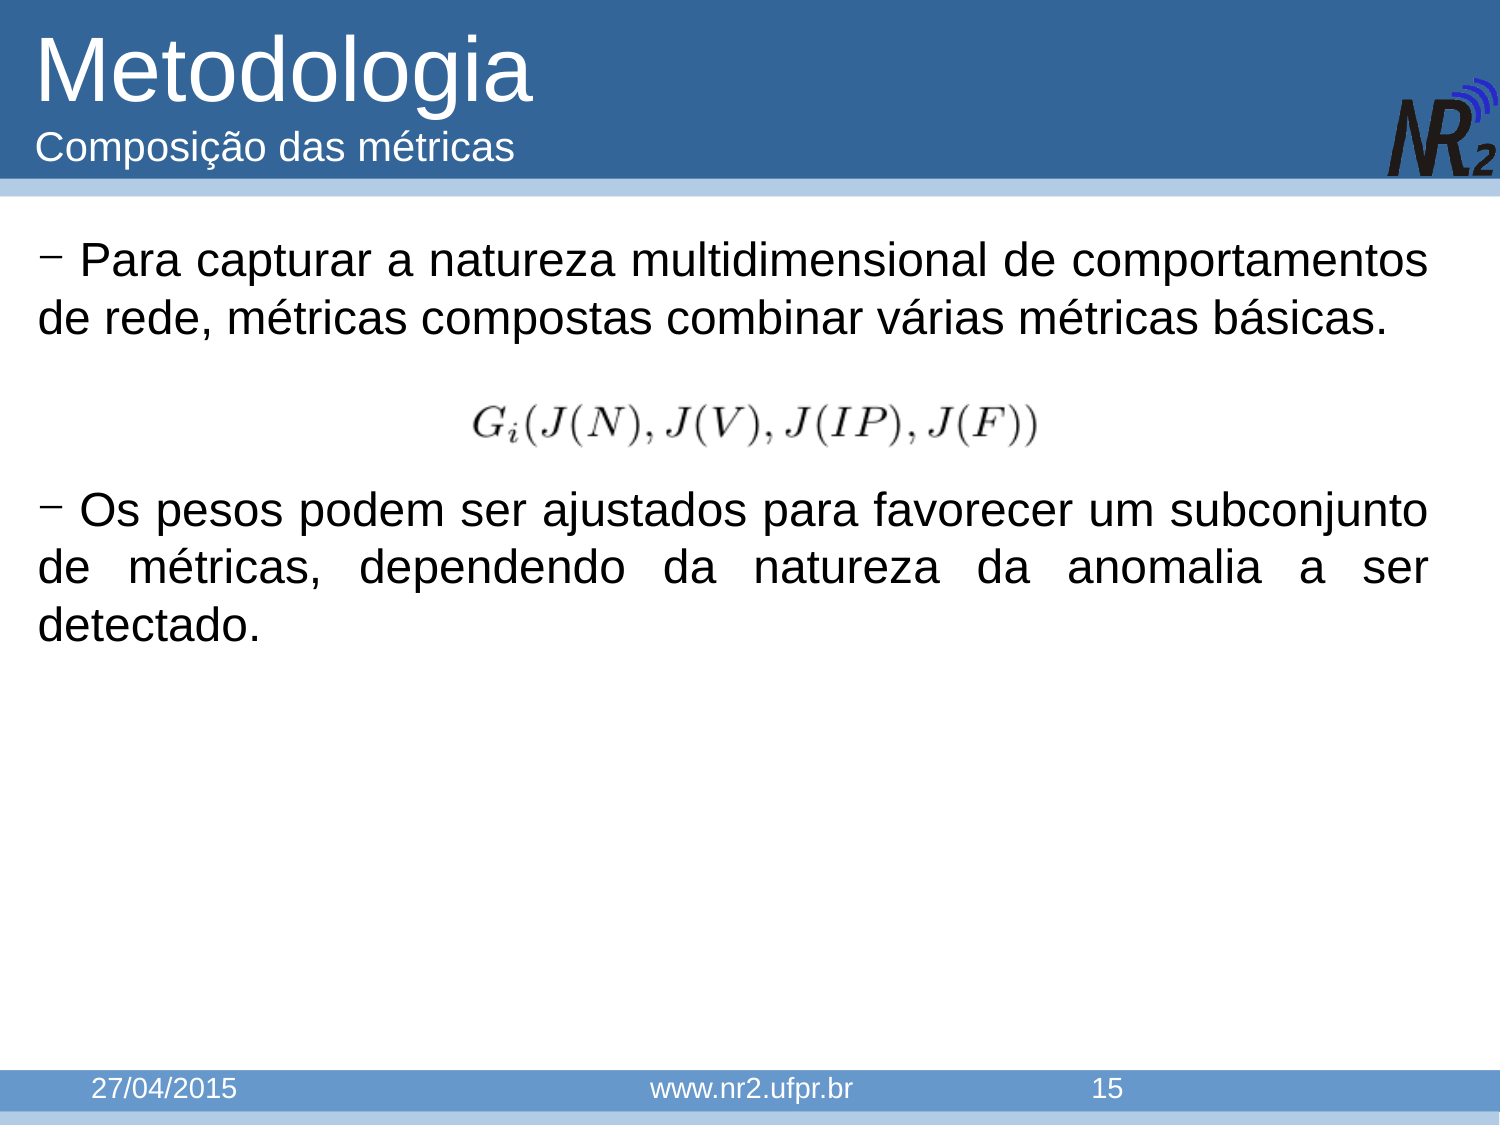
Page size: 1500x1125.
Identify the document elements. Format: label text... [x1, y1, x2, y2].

text_box 27/04/2015 [76, 1061, 427, 1109]
text_box www.nr2.ufpr.br [513, 1061, 990, 1114]
text_box Para capturar a natureza multidimensional de comportamentos de rede, métricas compostas combinar várias métricas básicas. Os pesos podem ser ajustados para favorecer um subconjunto de métricas, dependendo da natureza da anomalia a ser detectado. [22, 221, 1446, 877]
text_box Metodologia Composição das métricas [19, 27, 1380, 153]
text_box <número> [1076, 1061, 1427, 1114]
picture [1387, 78, 1498, 176]
picture [460, 398, 1052, 454]
